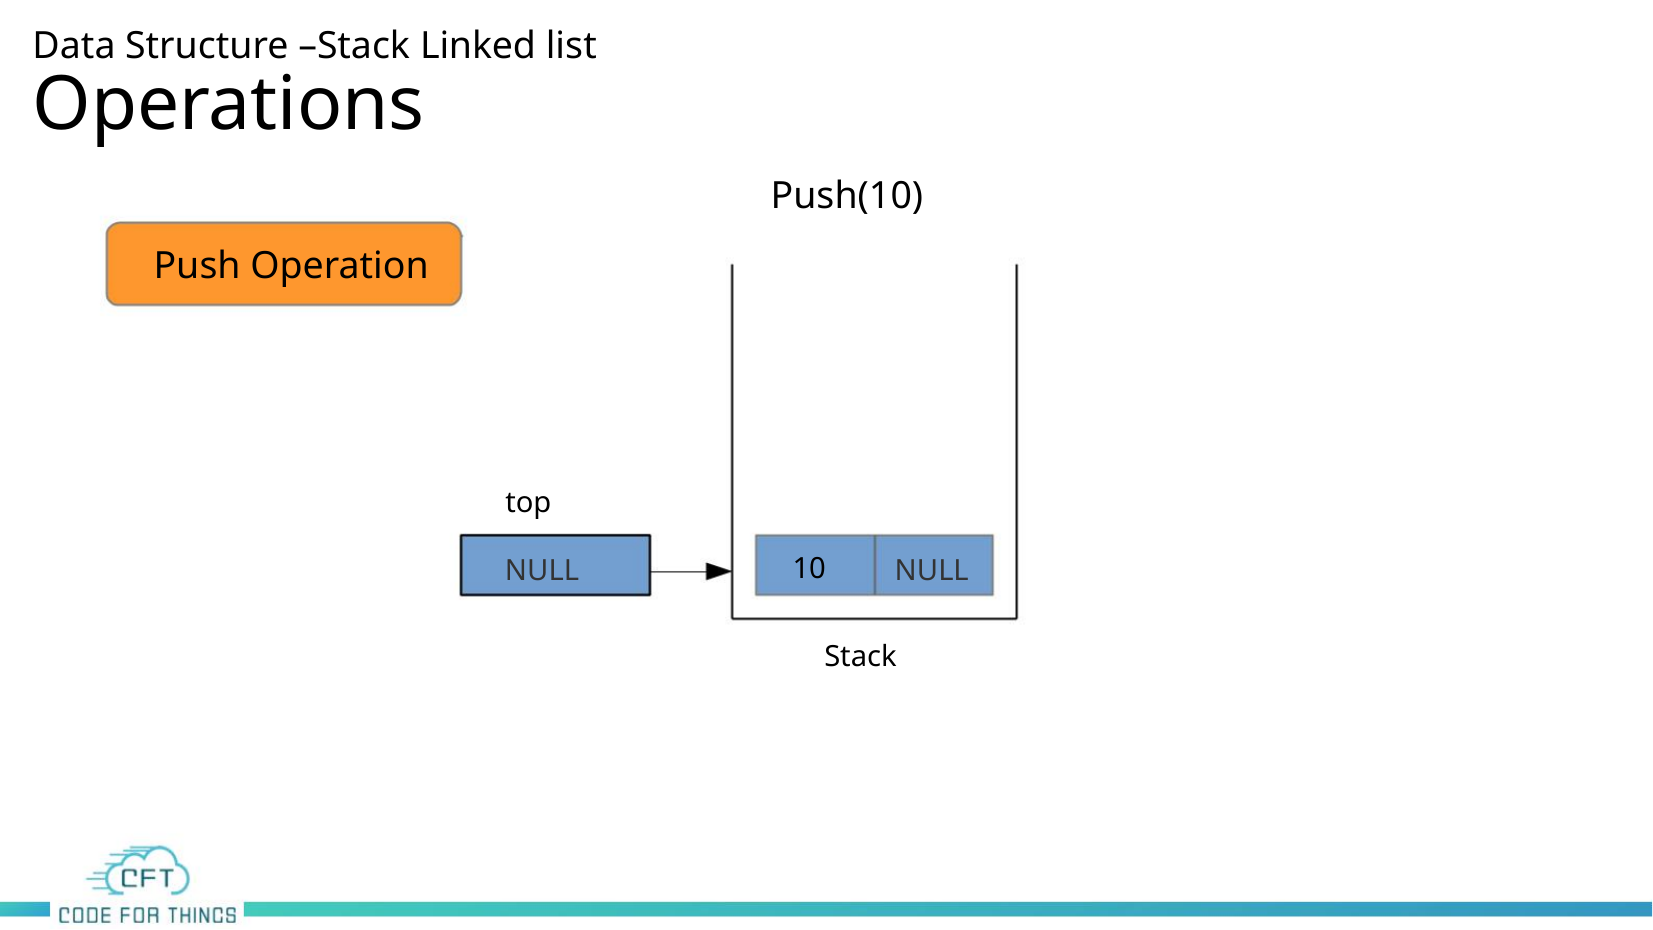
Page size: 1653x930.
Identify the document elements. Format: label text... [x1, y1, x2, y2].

text_box Push Operation [153, 243, 439, 286]
text_box [0, 0, 1653, 930]
text_box top [505, 484, 579, 519]
text_box NULL [894, 552, 996, 587]
text_box top [538, 498, 547, 510]
text_box NULL [504, 552, 606, 587]
text_box Data Structure –Stack Linked list Operations [32, 22, 669, 145]
text_box Push(10) [770, 171, 963, 216]
text_box Stack [824, 638, 931, 673]
text_box 10 [792, 549, 855, 584]
